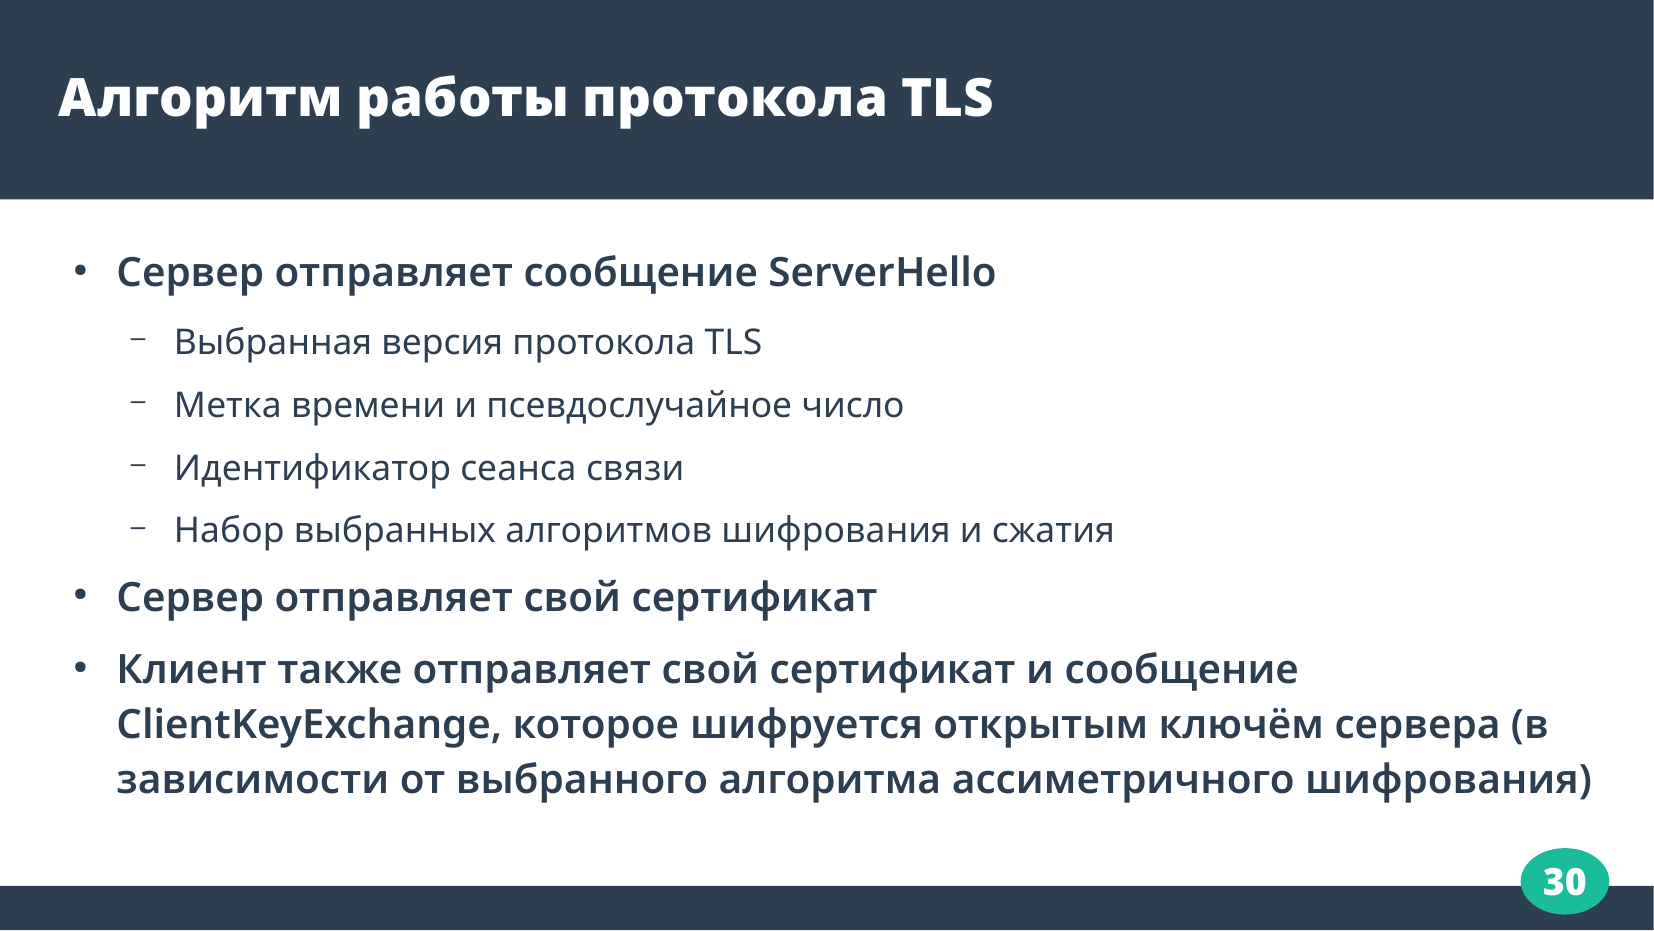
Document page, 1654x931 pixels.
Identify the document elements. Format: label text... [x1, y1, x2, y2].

title Алгоритм работы протокола TLS [59, 37, 1595, 155]
list Сервер отправляет сообщение ServerHello Выбранная версия протокола TLS Метка времени и псевдослучайное число Идентификатор сеанса связи Набор выбранных алгоритмов шифрования и сжатия Сервер отправляет свой сертификат Клиент также отправляет свой сертификат и сообщение ClientKeyExchange, которое шифруется открытым ключём сервера (в зависимости от выбранного алгоритма ассиметричного шифрования) [59, 243, 1595, 864]
